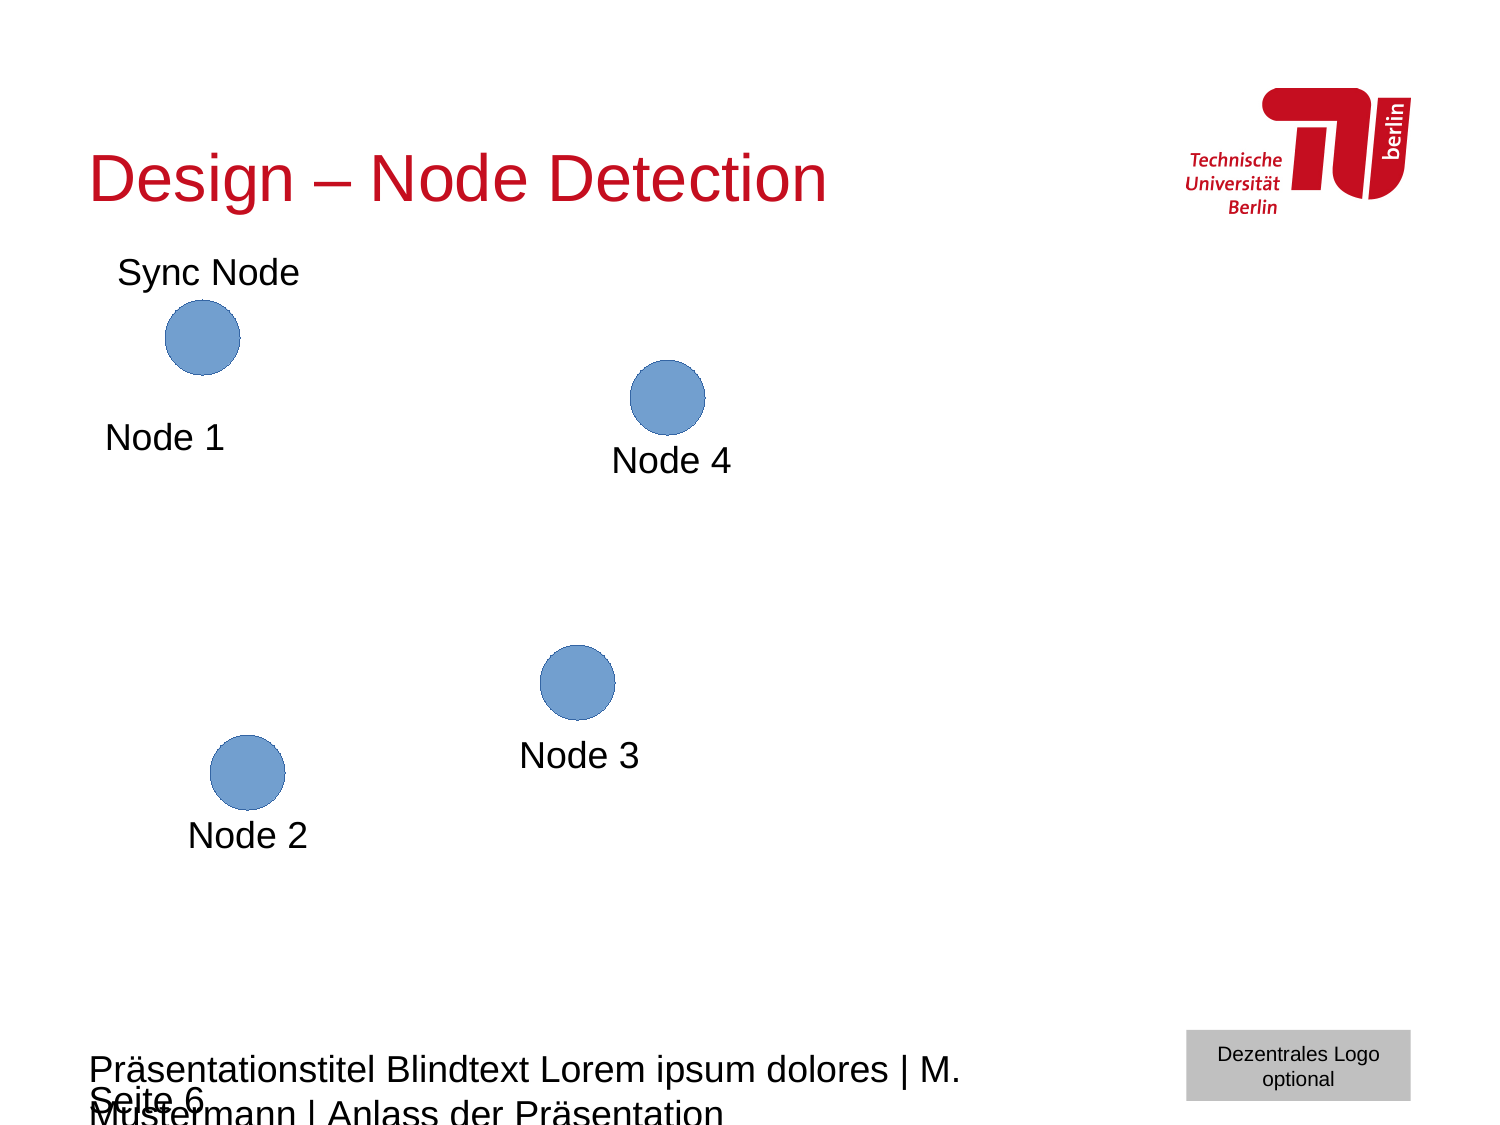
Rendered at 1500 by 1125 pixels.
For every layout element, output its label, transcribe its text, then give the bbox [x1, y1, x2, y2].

text_box Node 3 [504, 723, 730, 784]
title Design – Node Detection [88, 120, 1411, 215]
text_box [540, 645, 616, 721]
text_box Node 4 [596, 428, 822, 489]
text_box [210, 735, 286, 803]
picture [1186, 88, 1411, 120]
text_box Node 1 [90, 405, 316, 465]
text_box Node 2 [172, 803, 398, 864]
text_box [165, 300, 241, 376]
text_box Sync Node [102, 240, 316, 300]
text_box [630, 360, 706, 428]
